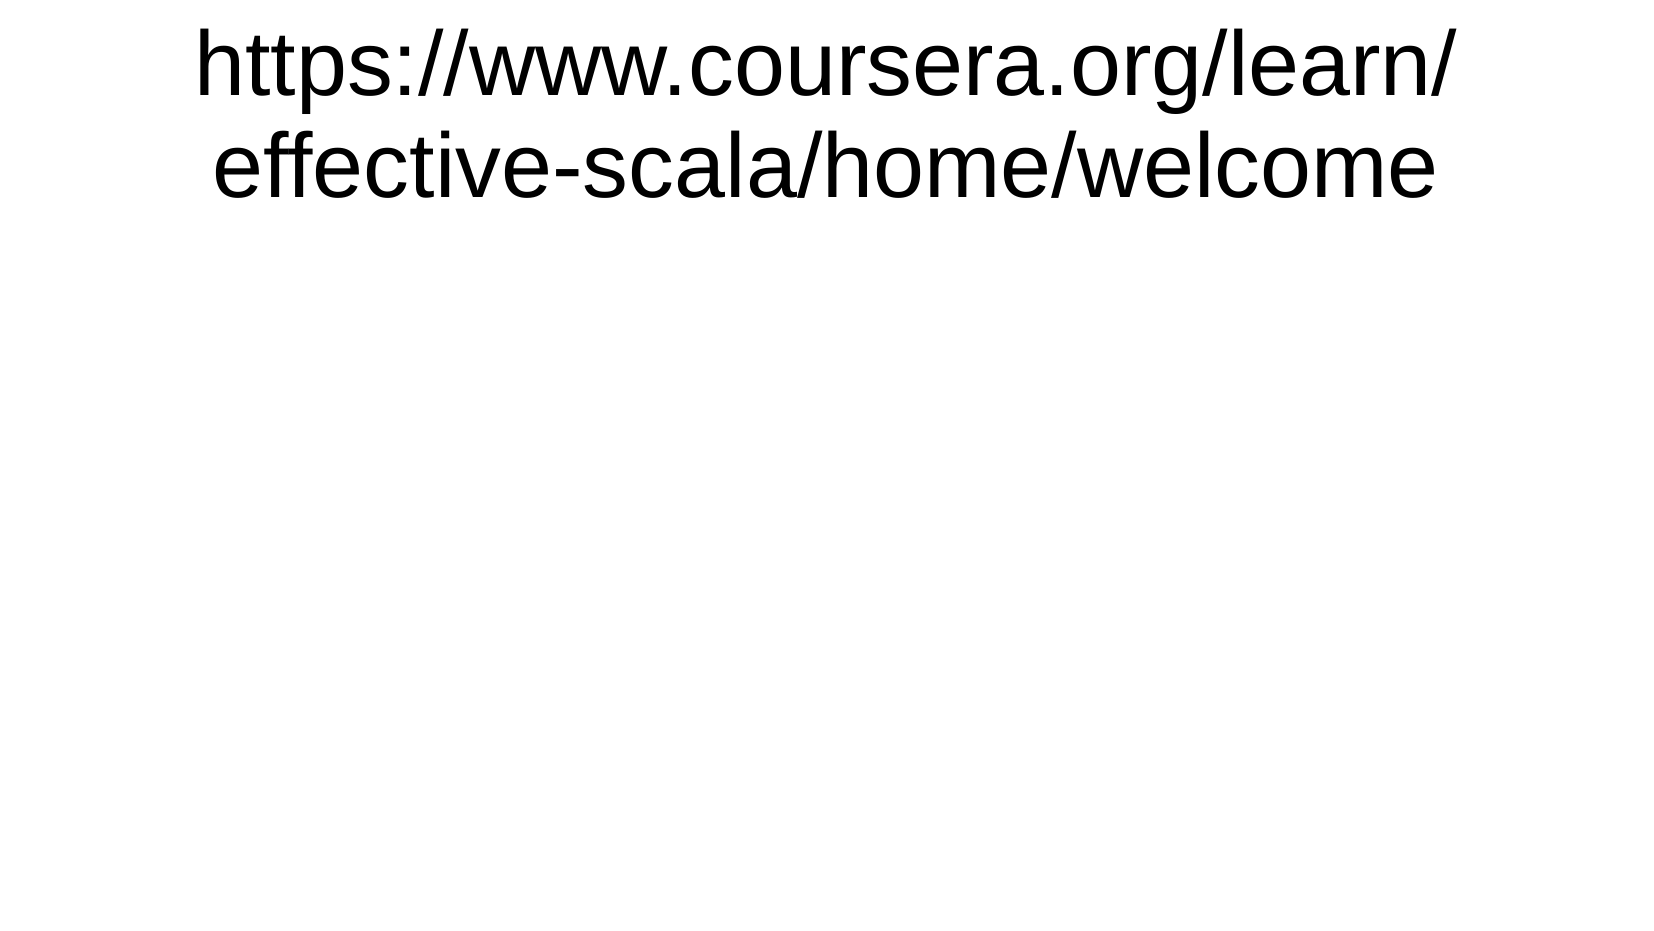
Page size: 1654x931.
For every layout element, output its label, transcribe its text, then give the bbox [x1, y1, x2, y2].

title https://www.coursera.org/learn/effective-scala/home/welcome [82, 12, 1571, 218]
